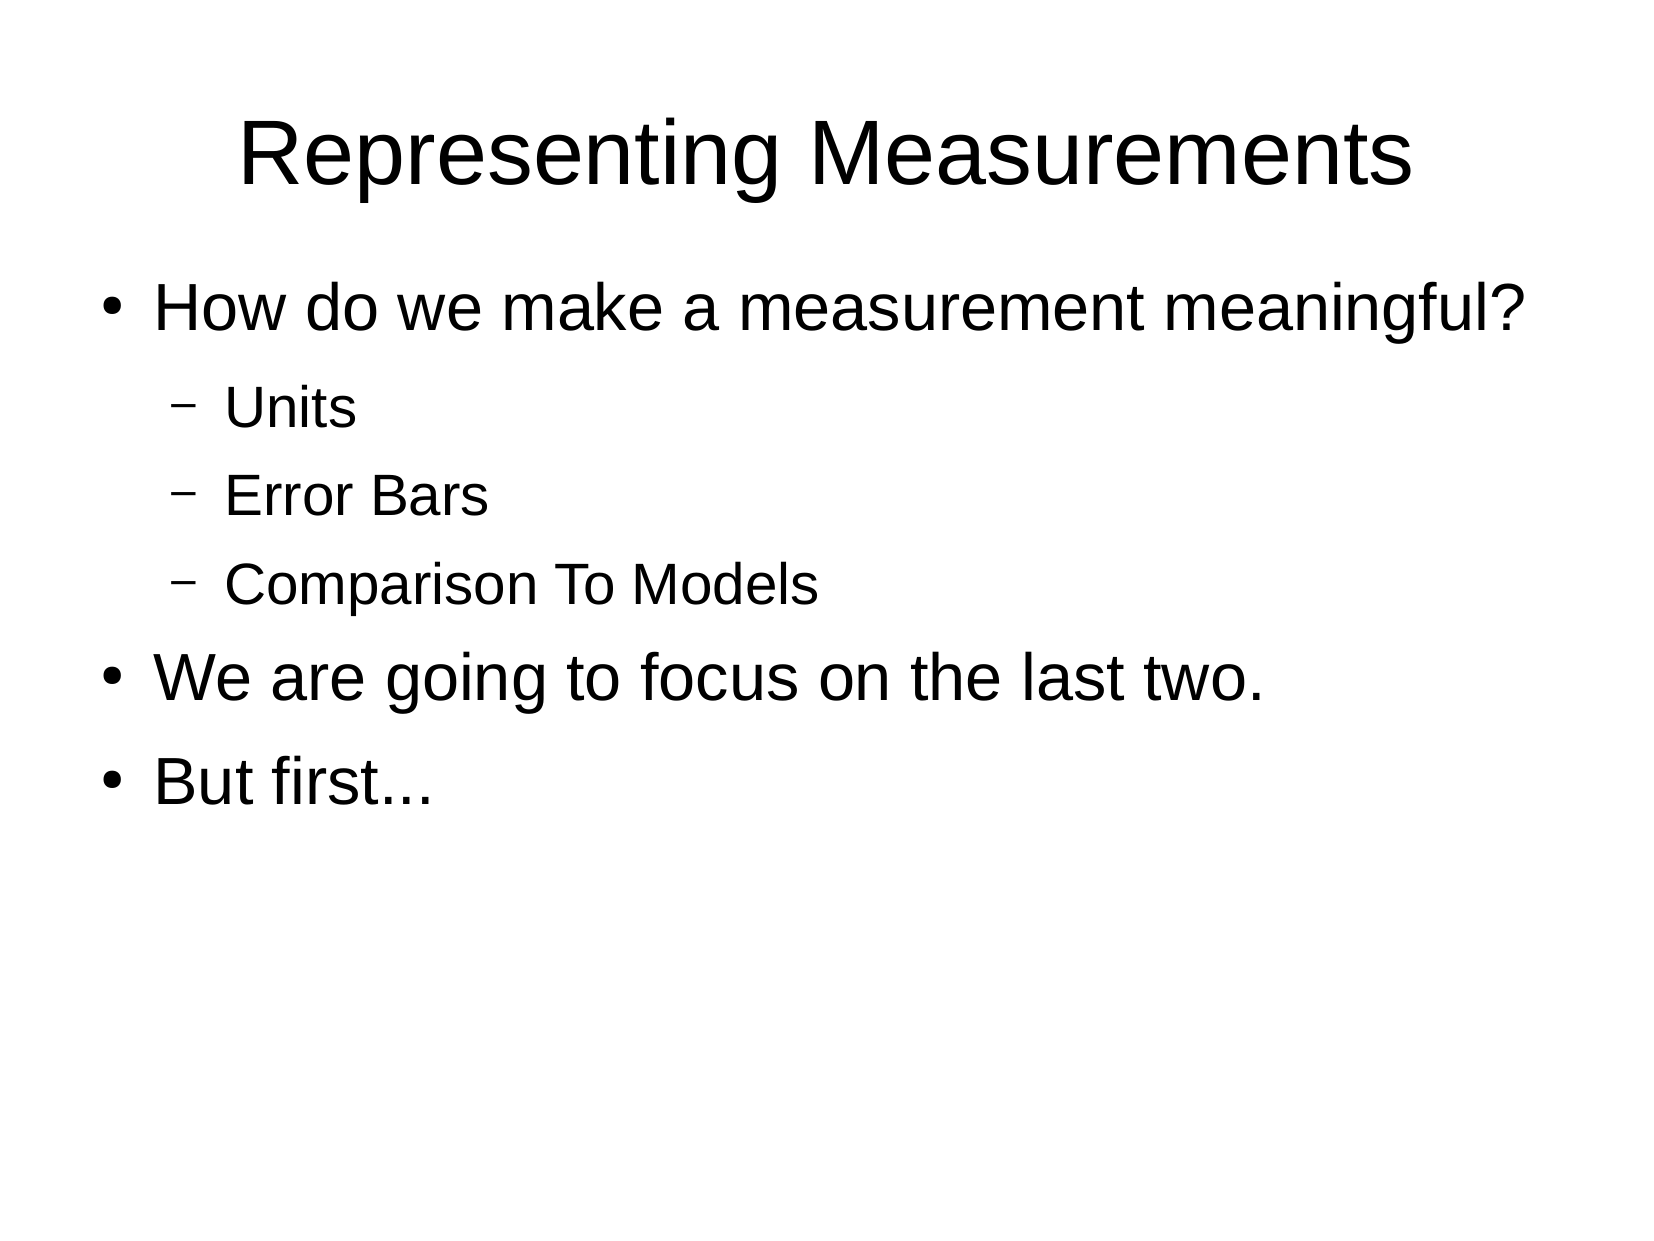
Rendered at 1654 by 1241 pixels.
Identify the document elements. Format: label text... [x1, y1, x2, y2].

title Representing Measurements [82, 49, 1571, 257]
list How do we make a measurement meaningful? Units Error Bars Comparison To Models We are going to focus on the last two. But first... [82, 270, 1571, 1201]
